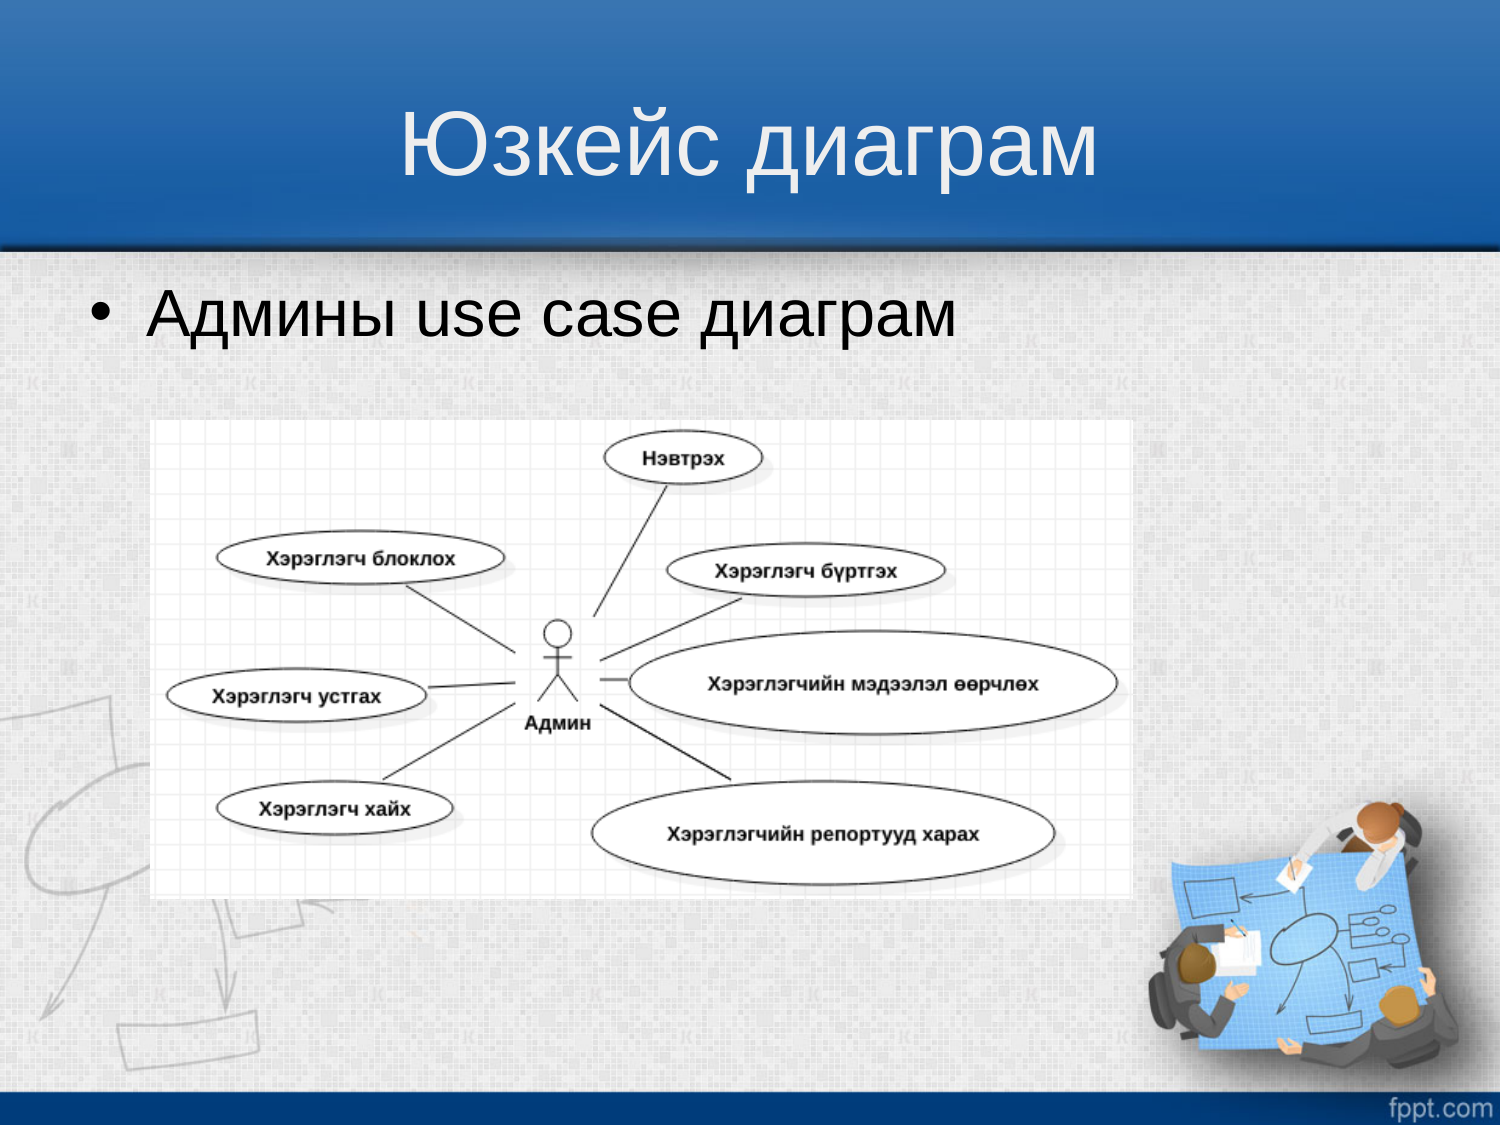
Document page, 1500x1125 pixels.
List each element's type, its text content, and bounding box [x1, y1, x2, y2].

title Юзкейс диаграм [75, 45, 1426, 233]
list Админы use case диаграм [75, 262, 1426, 1005]
picture [0, 0, 1500, 1125]
